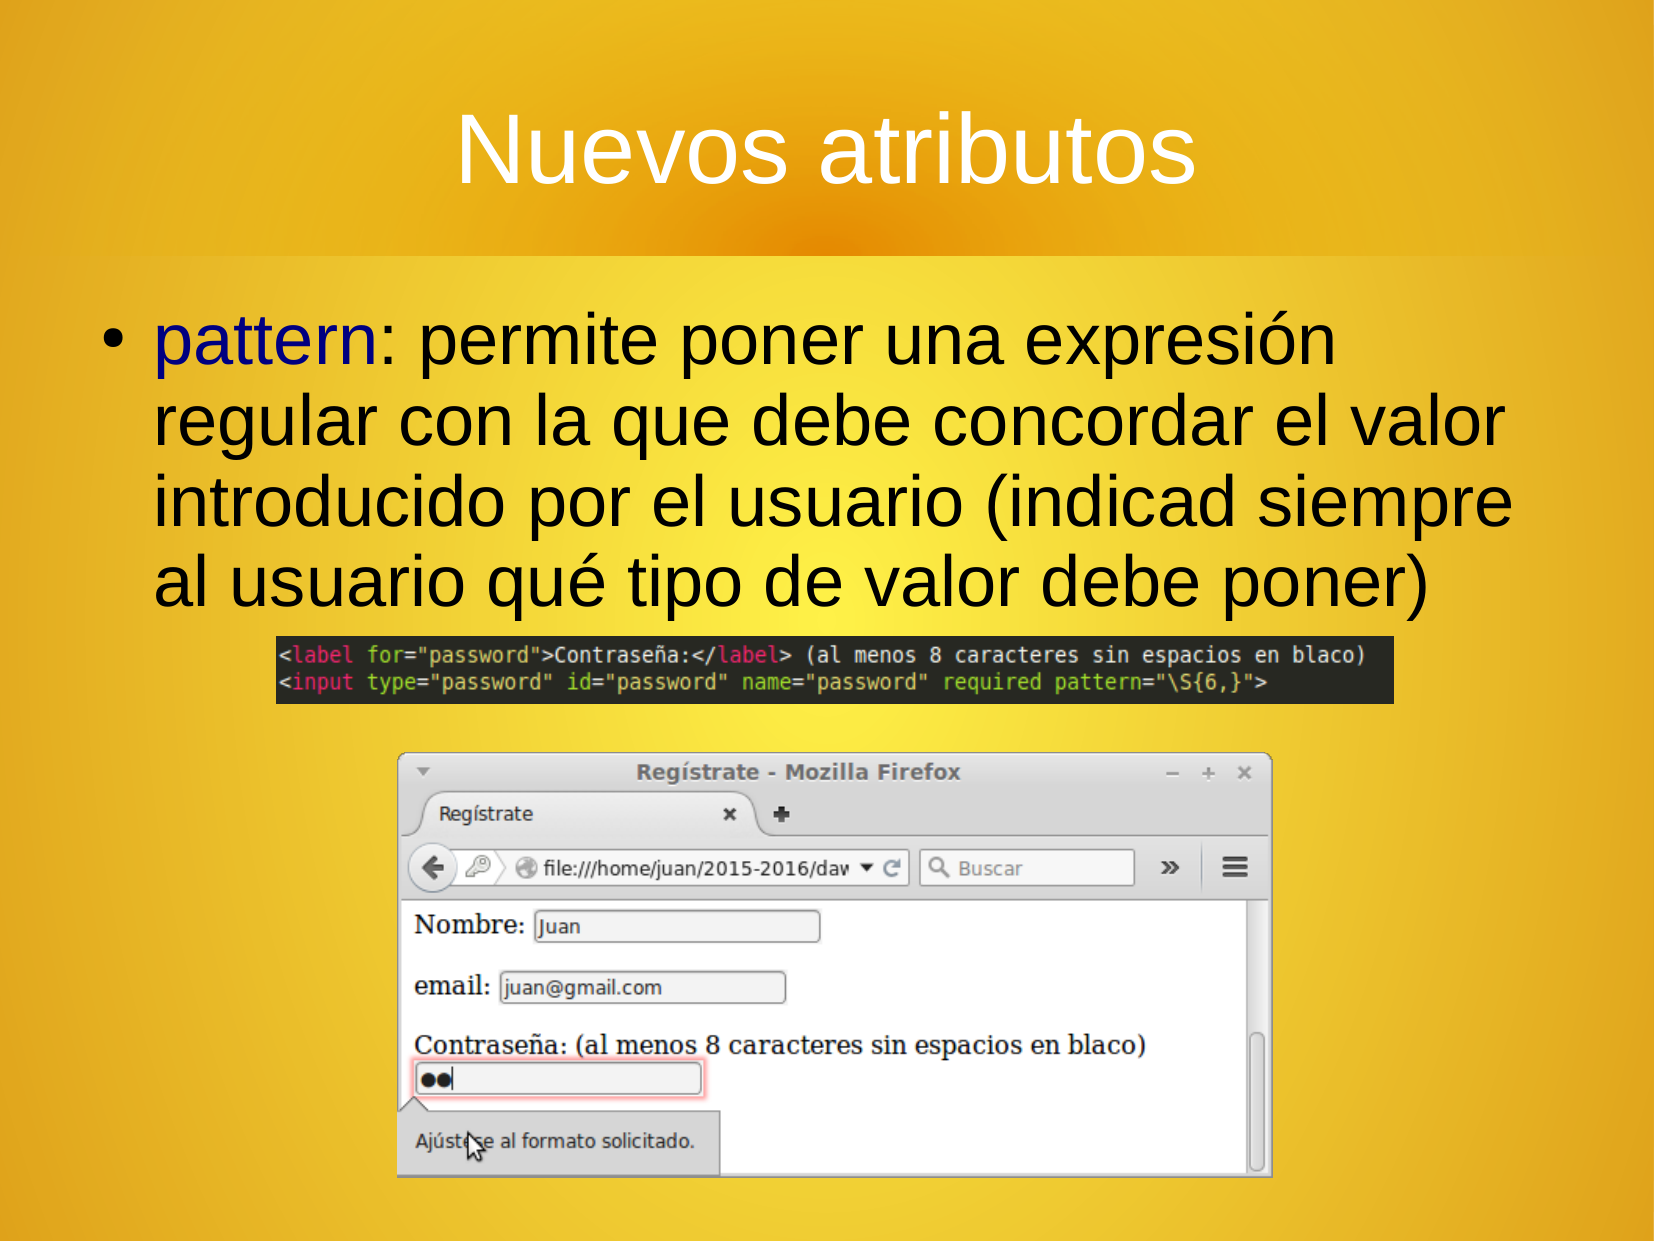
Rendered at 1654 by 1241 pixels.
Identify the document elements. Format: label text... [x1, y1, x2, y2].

title Nuevos atributos [82, 47, 1571, 252]
picture [397, 752, 1273, 1178]
picture [276, 636, 1394, 704]
list pattern: permite poner una expresión regular con la que debe concordar el valor introducido por el usuario (indicad siempre al usuario qué tipo de valor debe poner) [82, 299, 1571, 1170]
